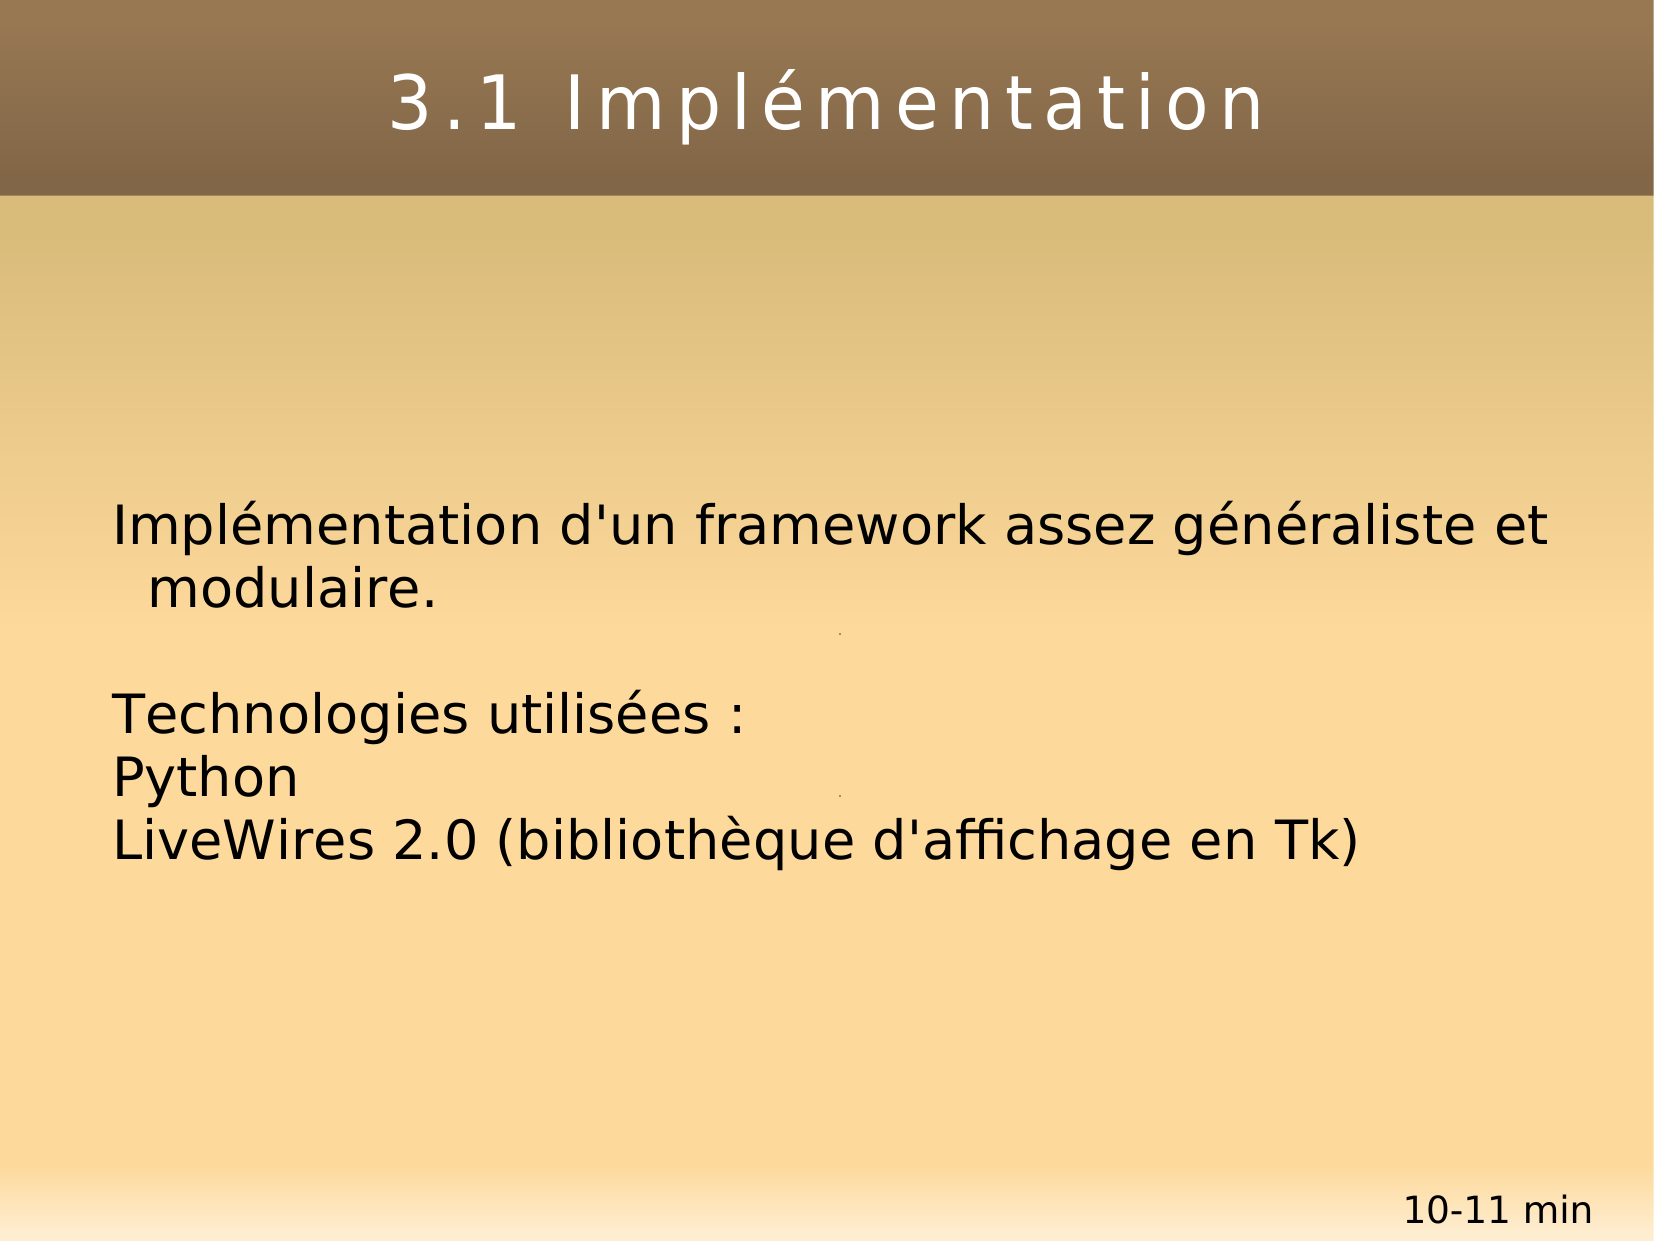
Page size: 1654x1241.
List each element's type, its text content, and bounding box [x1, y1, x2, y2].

title 3.1 Implémentation [59, 29, 1595, 178]
subtitle Implémentation d'un framework assez généraliste et modulaire. Technologies utilisées : Python LiveWires 2.0 (bibliothèque d'affichage en Tk) [76, 274, 1565, 1093]
picture [0, 0, 1654, 1241]
text_box 10-11 min [1387, 1181, 1654, 1240]
